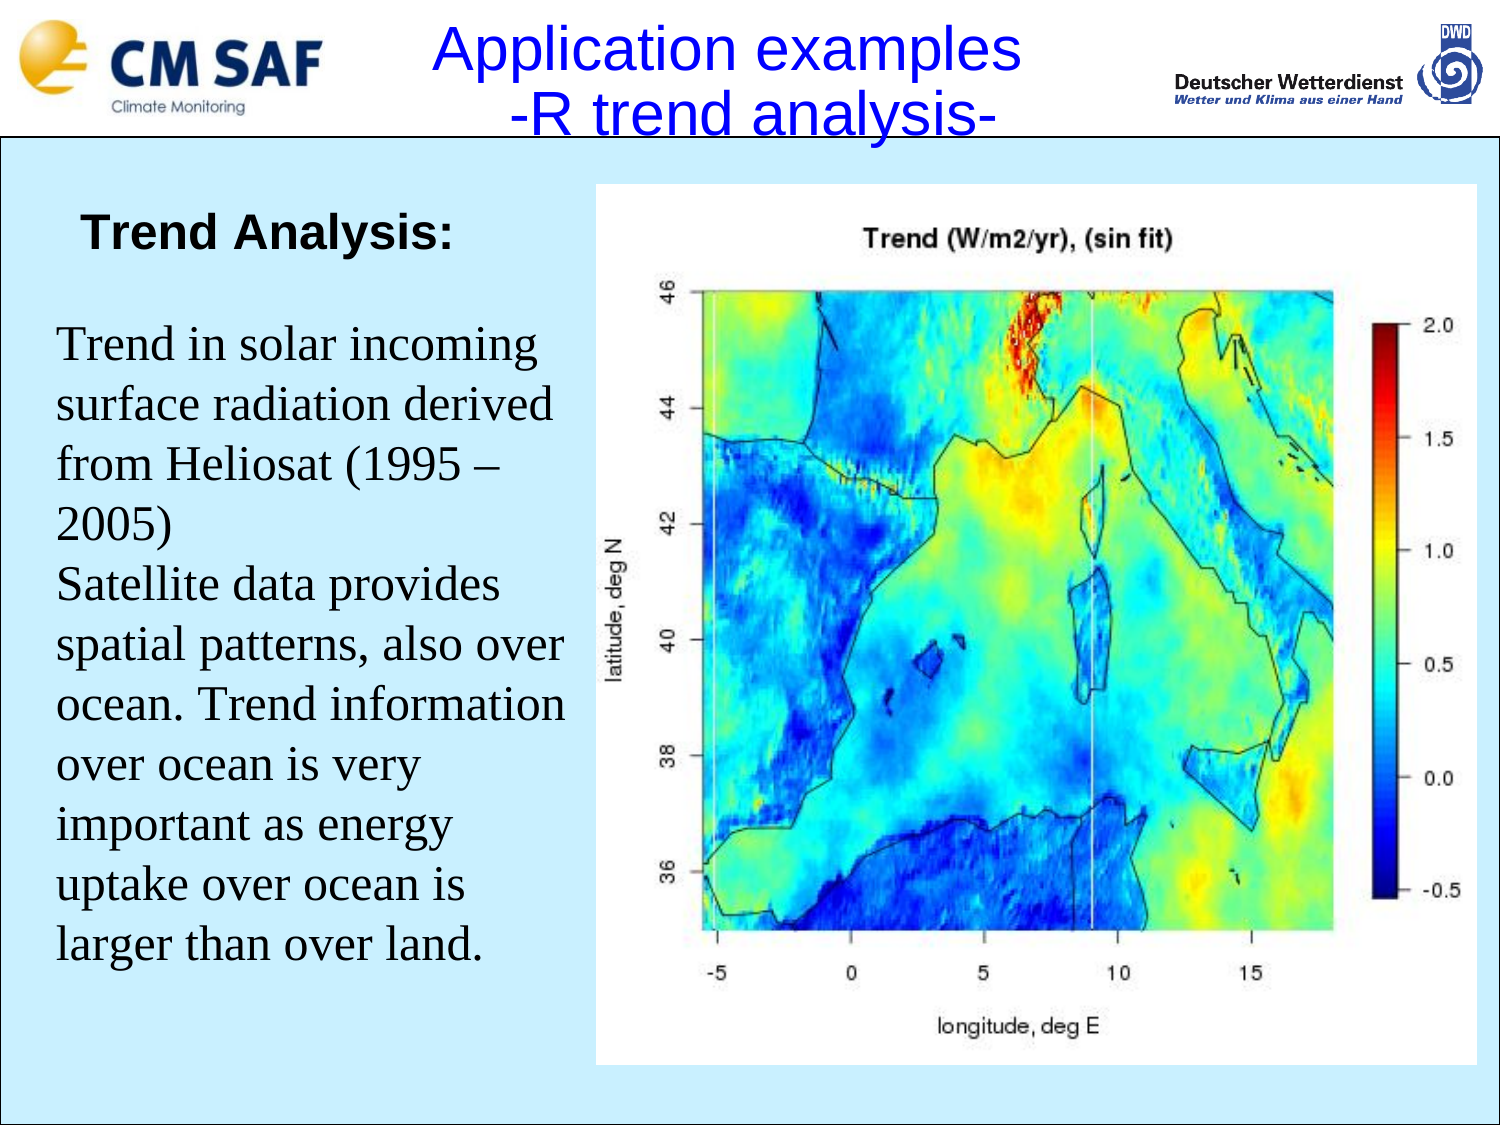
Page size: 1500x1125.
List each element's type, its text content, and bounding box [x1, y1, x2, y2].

text_box Trend Analysis: [65, 192, 470, 268]
picture [1309, 24, 1483, 104]
text_box Application examples -R trend analysis- [147, 18, 1309, 148]
picture [596, 184, 1477, 1065]
picture [17, 19, 147, 117]
text_box Trend in solar incoming surface radiation derived from Heliosat (1995 – 2005) Satellite data provides spatial patterns, also over ocean. Trend information over ocean is very important as energy uptake over ocean is larger than over land. [41, 302, 596, 979]
